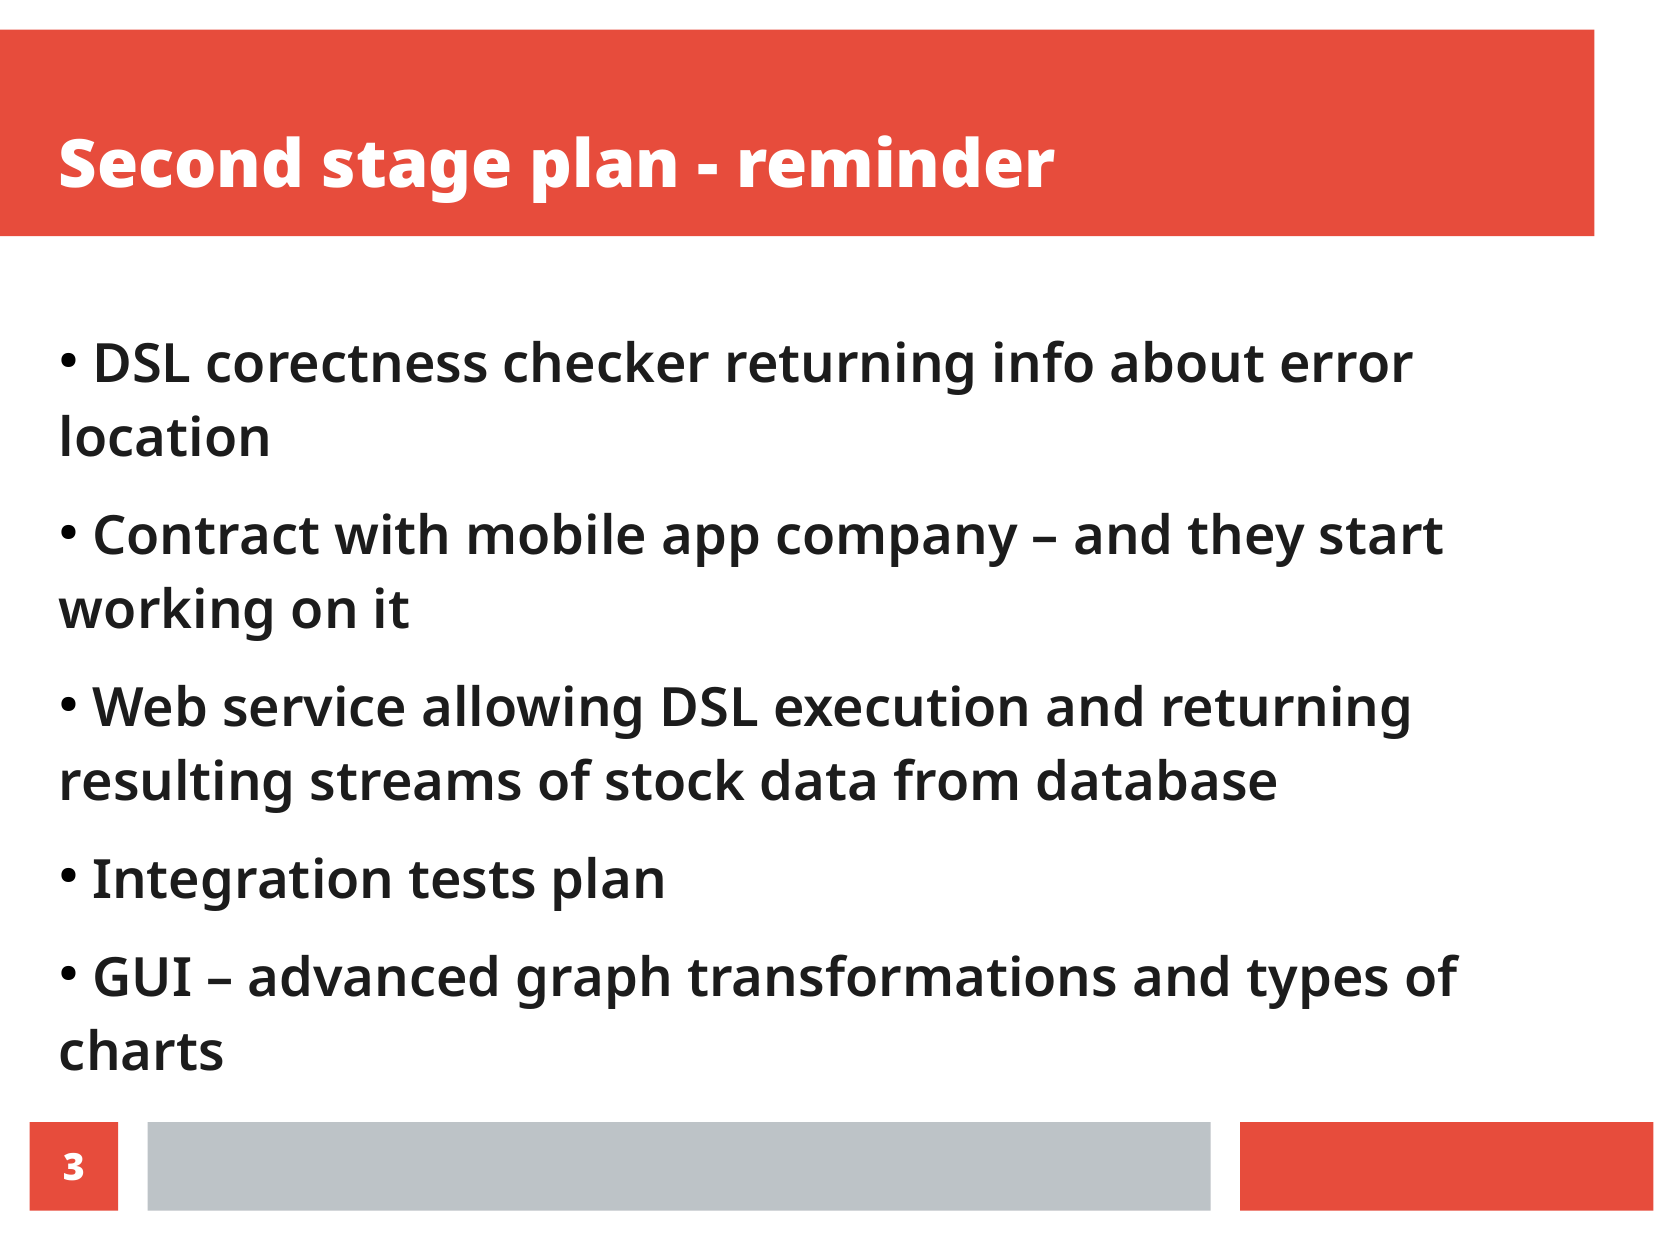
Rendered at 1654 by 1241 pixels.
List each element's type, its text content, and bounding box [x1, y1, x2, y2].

list DSL corectness checker returning info about error location Contract with mobile app company – and they start working on it Web service allowing DSL execution and returning resulting streams of stock data from database Integration tests plan GUI – advanced graph transformations and types of charts [59, 324, 1565, 1093]
title Second stage plan - reminder [59, 59, 1595, 207]
